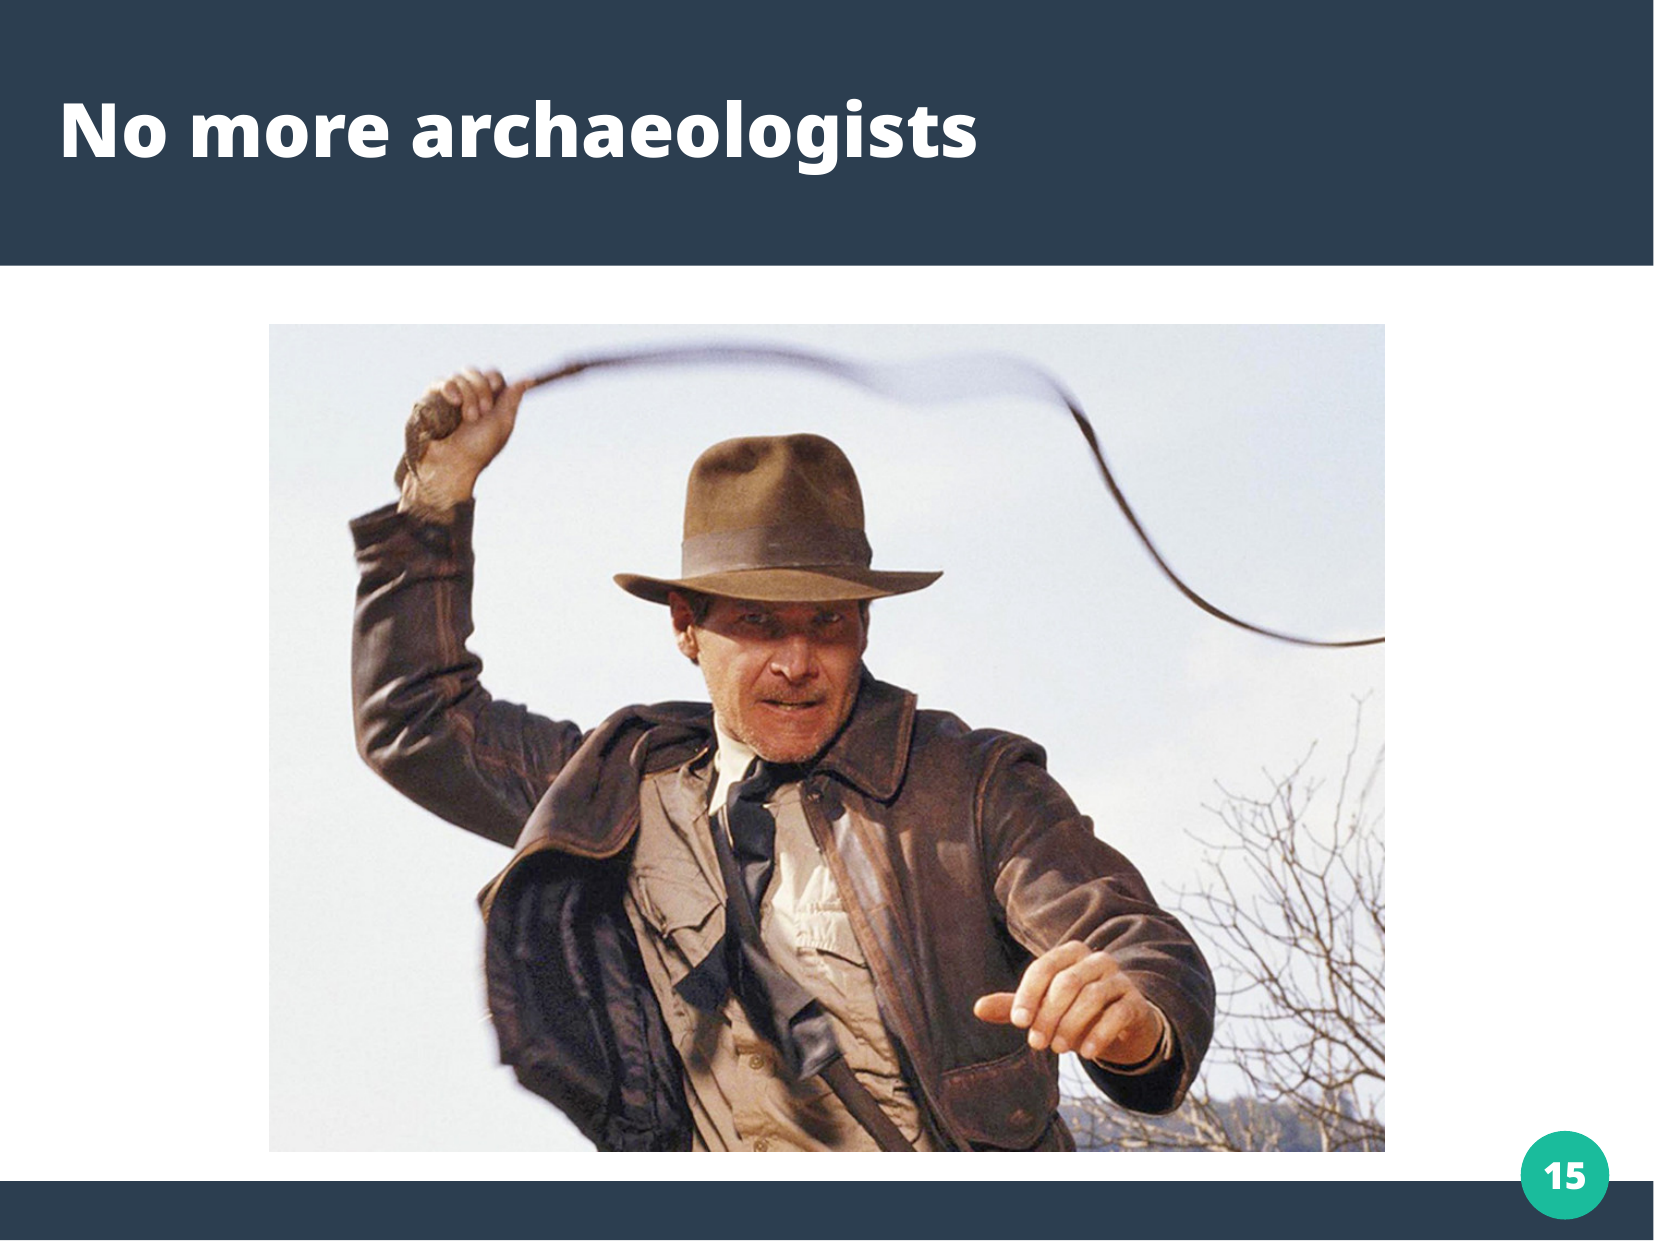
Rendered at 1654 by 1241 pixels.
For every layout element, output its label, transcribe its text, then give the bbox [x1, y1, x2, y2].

picture [269, 324, 1385, 1152]
title No more archaeologists [59, 49, 1595, 207]
